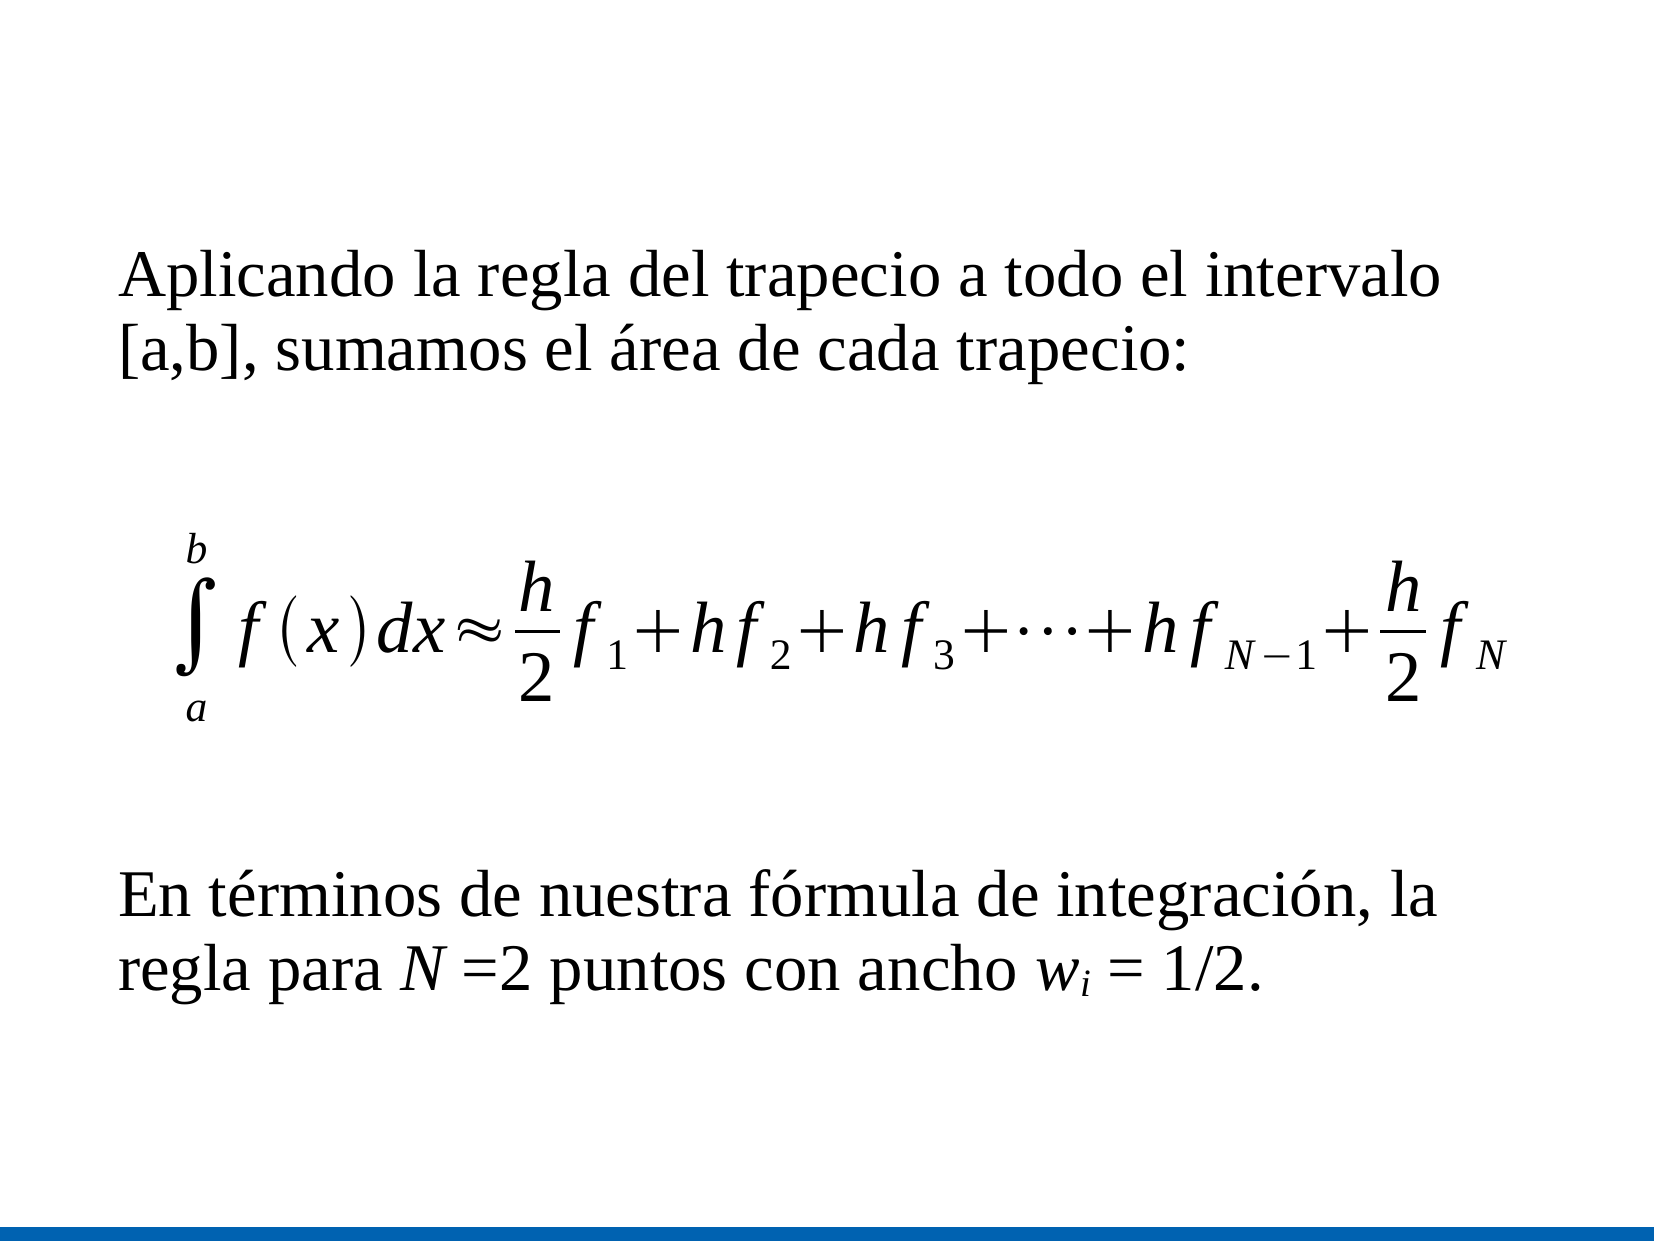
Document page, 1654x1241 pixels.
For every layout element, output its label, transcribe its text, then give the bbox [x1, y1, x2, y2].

text_box En términos de nuestra fórmula de integración, la regla para N =2 puntos con ancho wi = 1/2. [118, 738, 1531, 1125]
chart [160, 524, 1511, 731]
subtitle Aplicando la regla del trapecio a todo el intervalo [a,b], sumamos el área de cada trapecio: [118, 118, 1531, 505]
